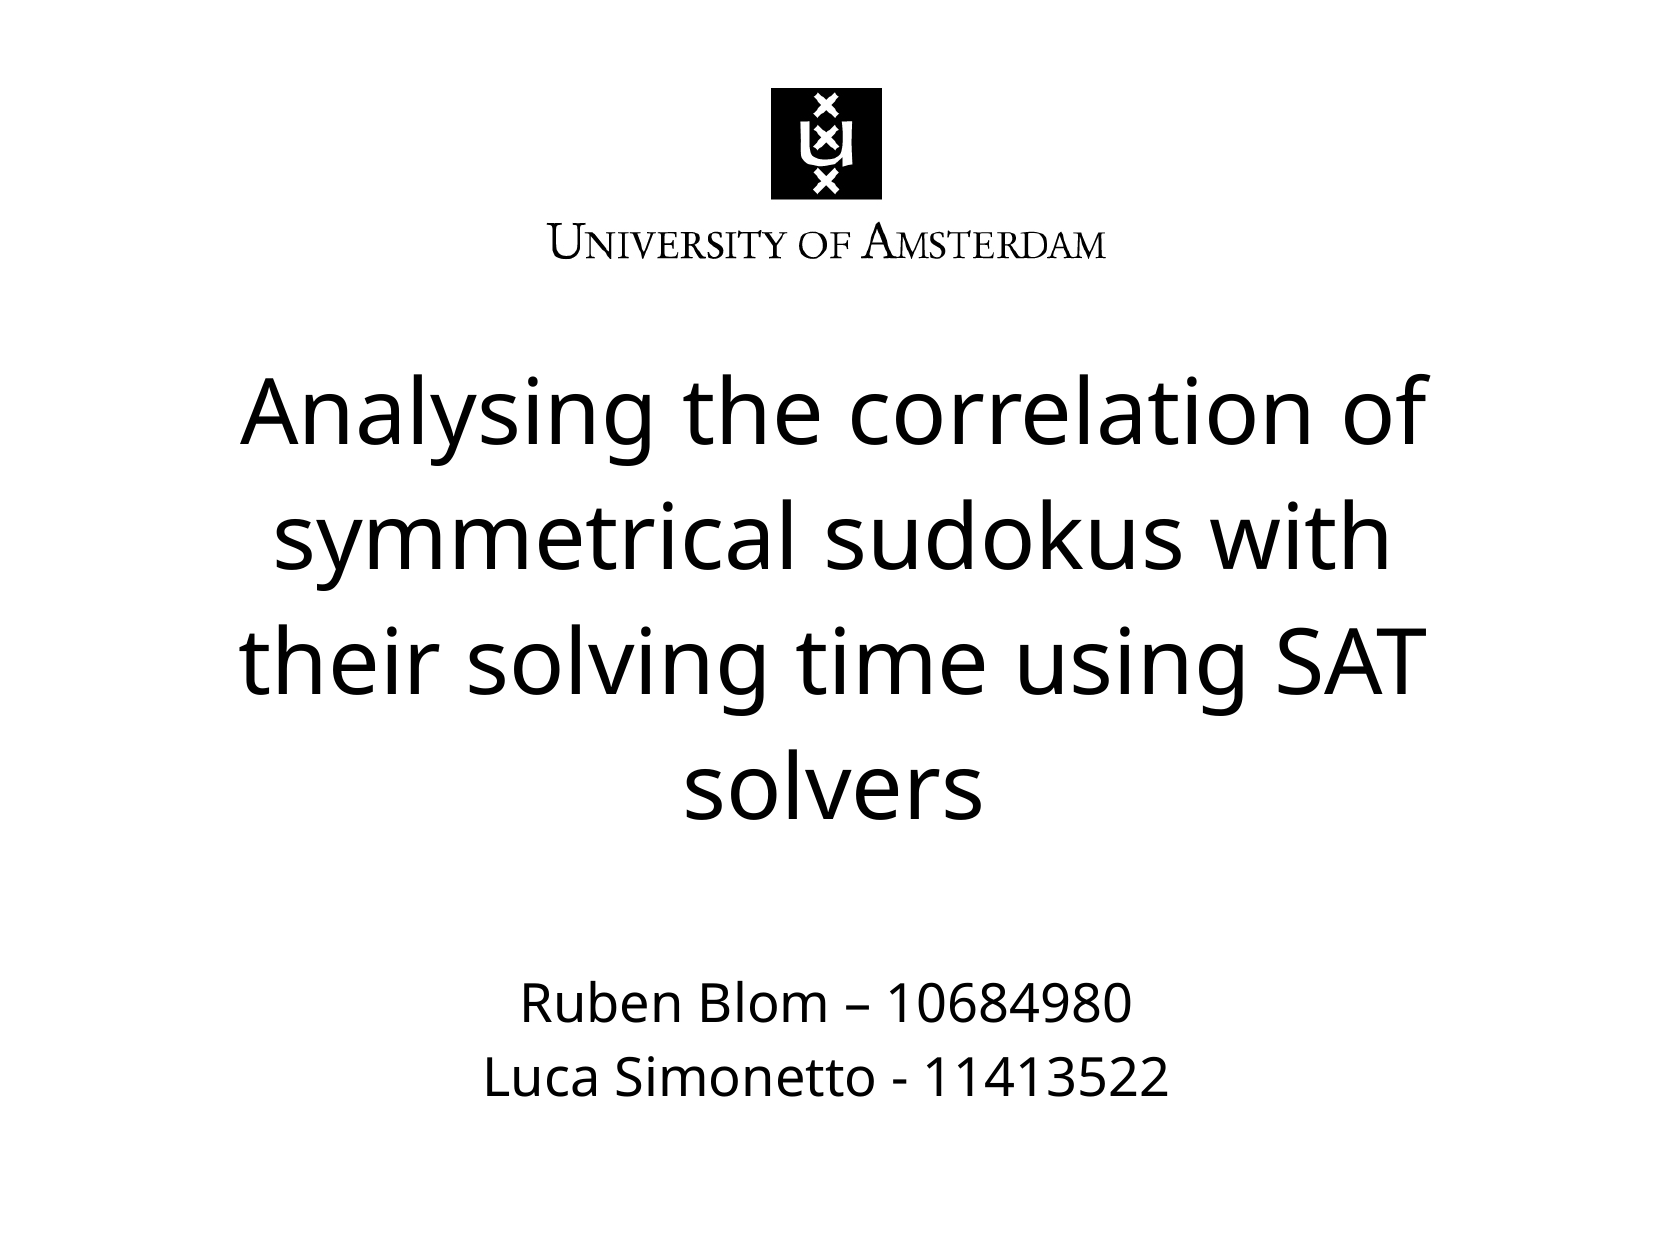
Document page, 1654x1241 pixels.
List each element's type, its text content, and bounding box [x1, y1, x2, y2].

title Analysing the correlation of symmetrical sudokus with their solving time using SAT solvers [90, 394, 1579, 798]
picture [519, 62, 1134, 286]
subtitle Ruben Blom – 10684980 Luca Simonetto - 11413522 [82, 885, 1571, 1193]
